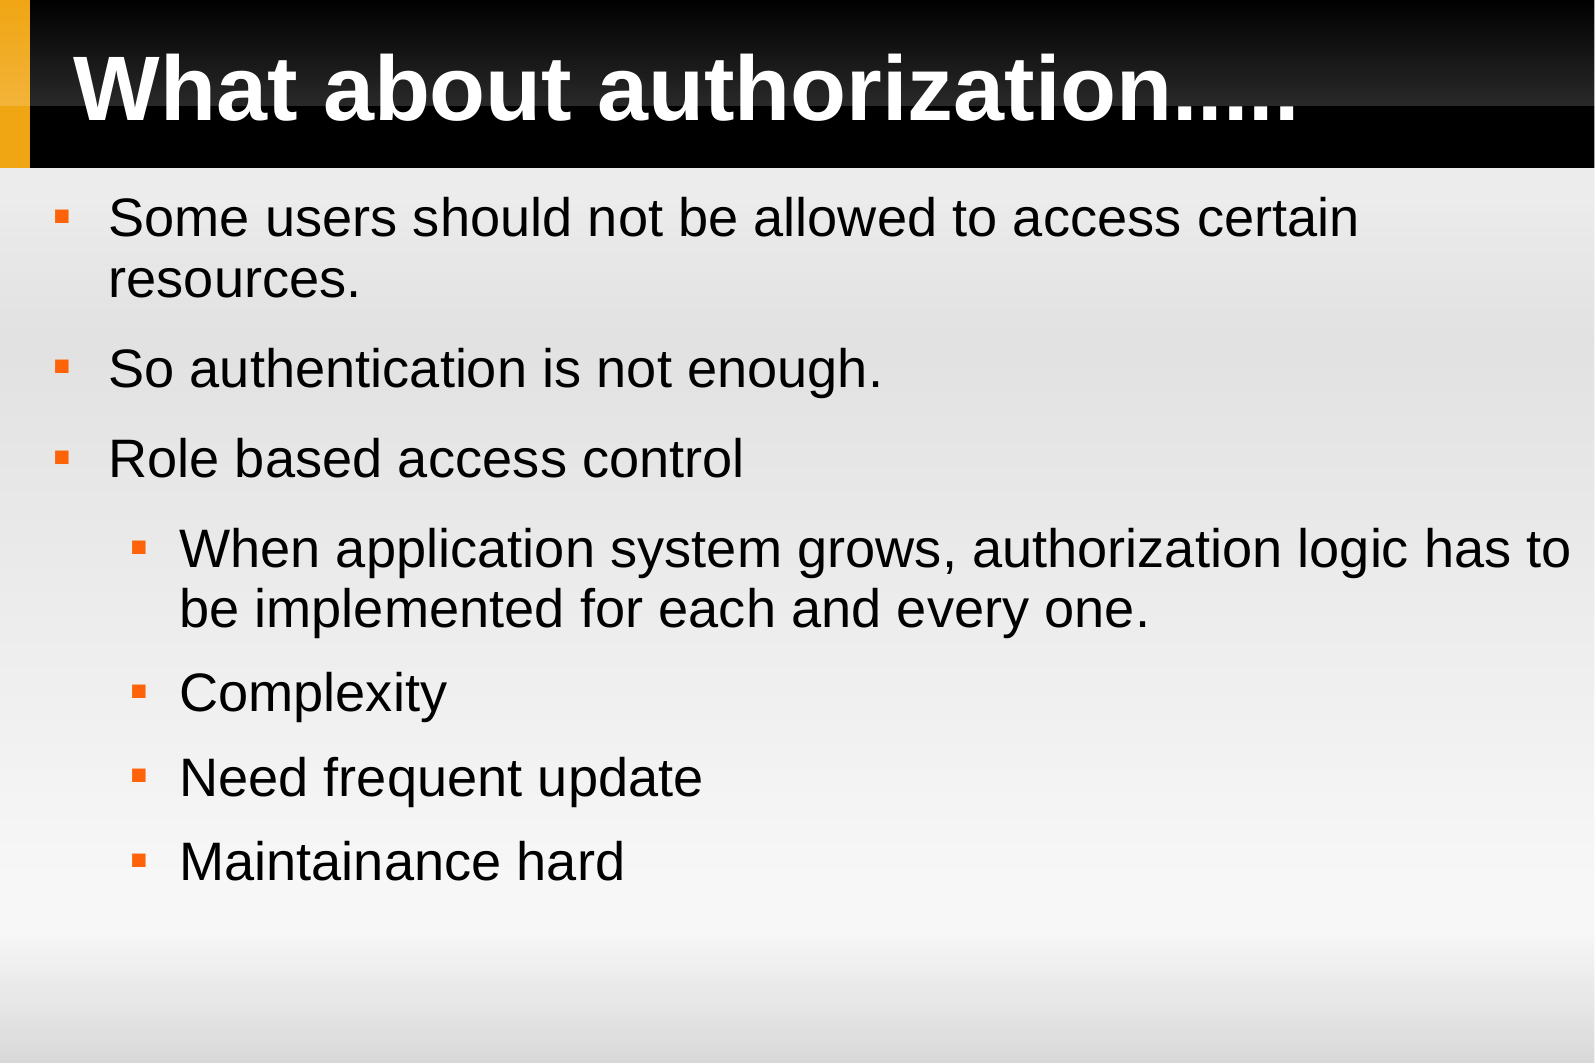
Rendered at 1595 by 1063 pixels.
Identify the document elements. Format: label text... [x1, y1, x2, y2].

list Some users should not be allowed to access certain resources. So authentication is not enough. Role based access control When application system grows, authorization logic has to be implemented for each and every one. Complexity Need frequent update Maintainance hard [37, 187, 1576, 1013]
title What about authorization..... [74, 7, 1510, 171]
picture [0, 0, 1595, 1063]
